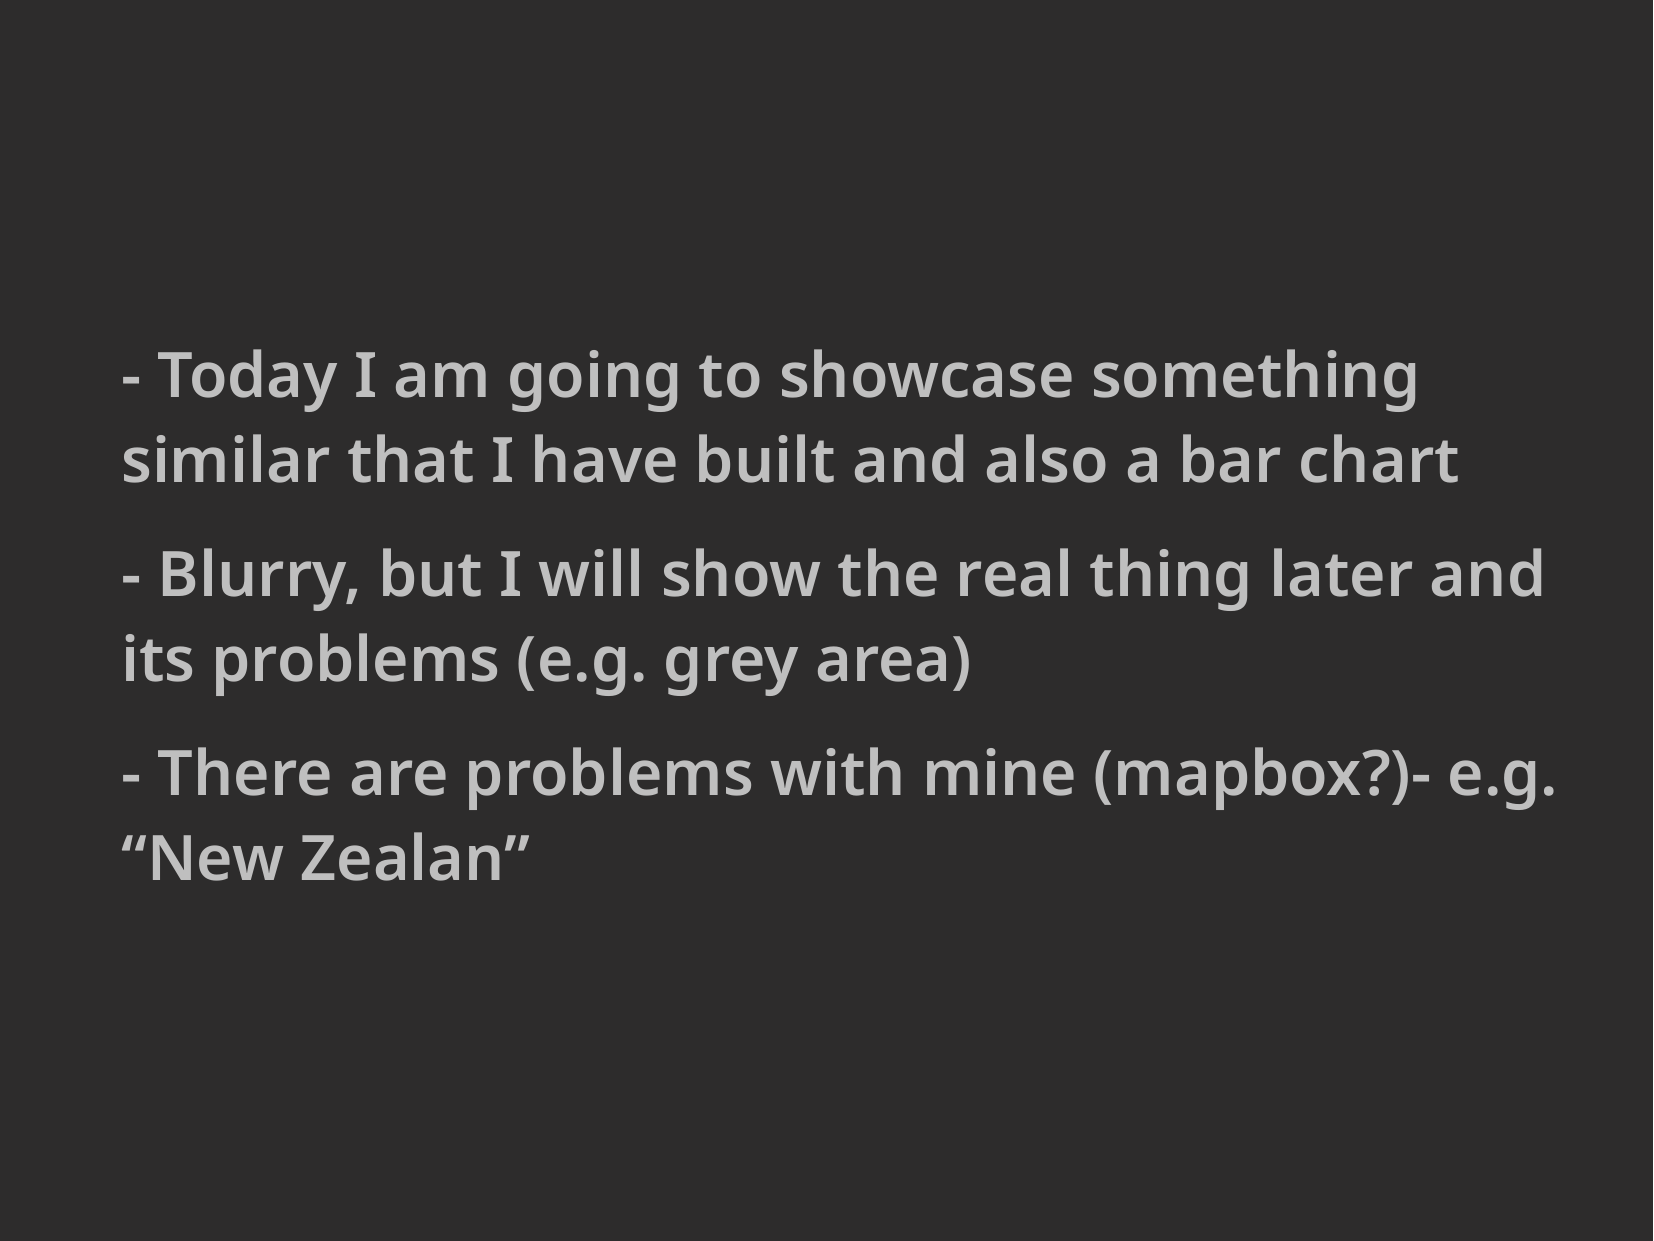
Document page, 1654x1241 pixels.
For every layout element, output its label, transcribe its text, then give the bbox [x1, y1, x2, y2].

list - Today I am going to showcase something similar that I have built and also a bar chart - Blurry, but I will show the real thing later and its problems (e.g. grey area) - There are problems with mine (mapbox?)- e.g. “New Zealan” [55, 330, 1591, 901]
